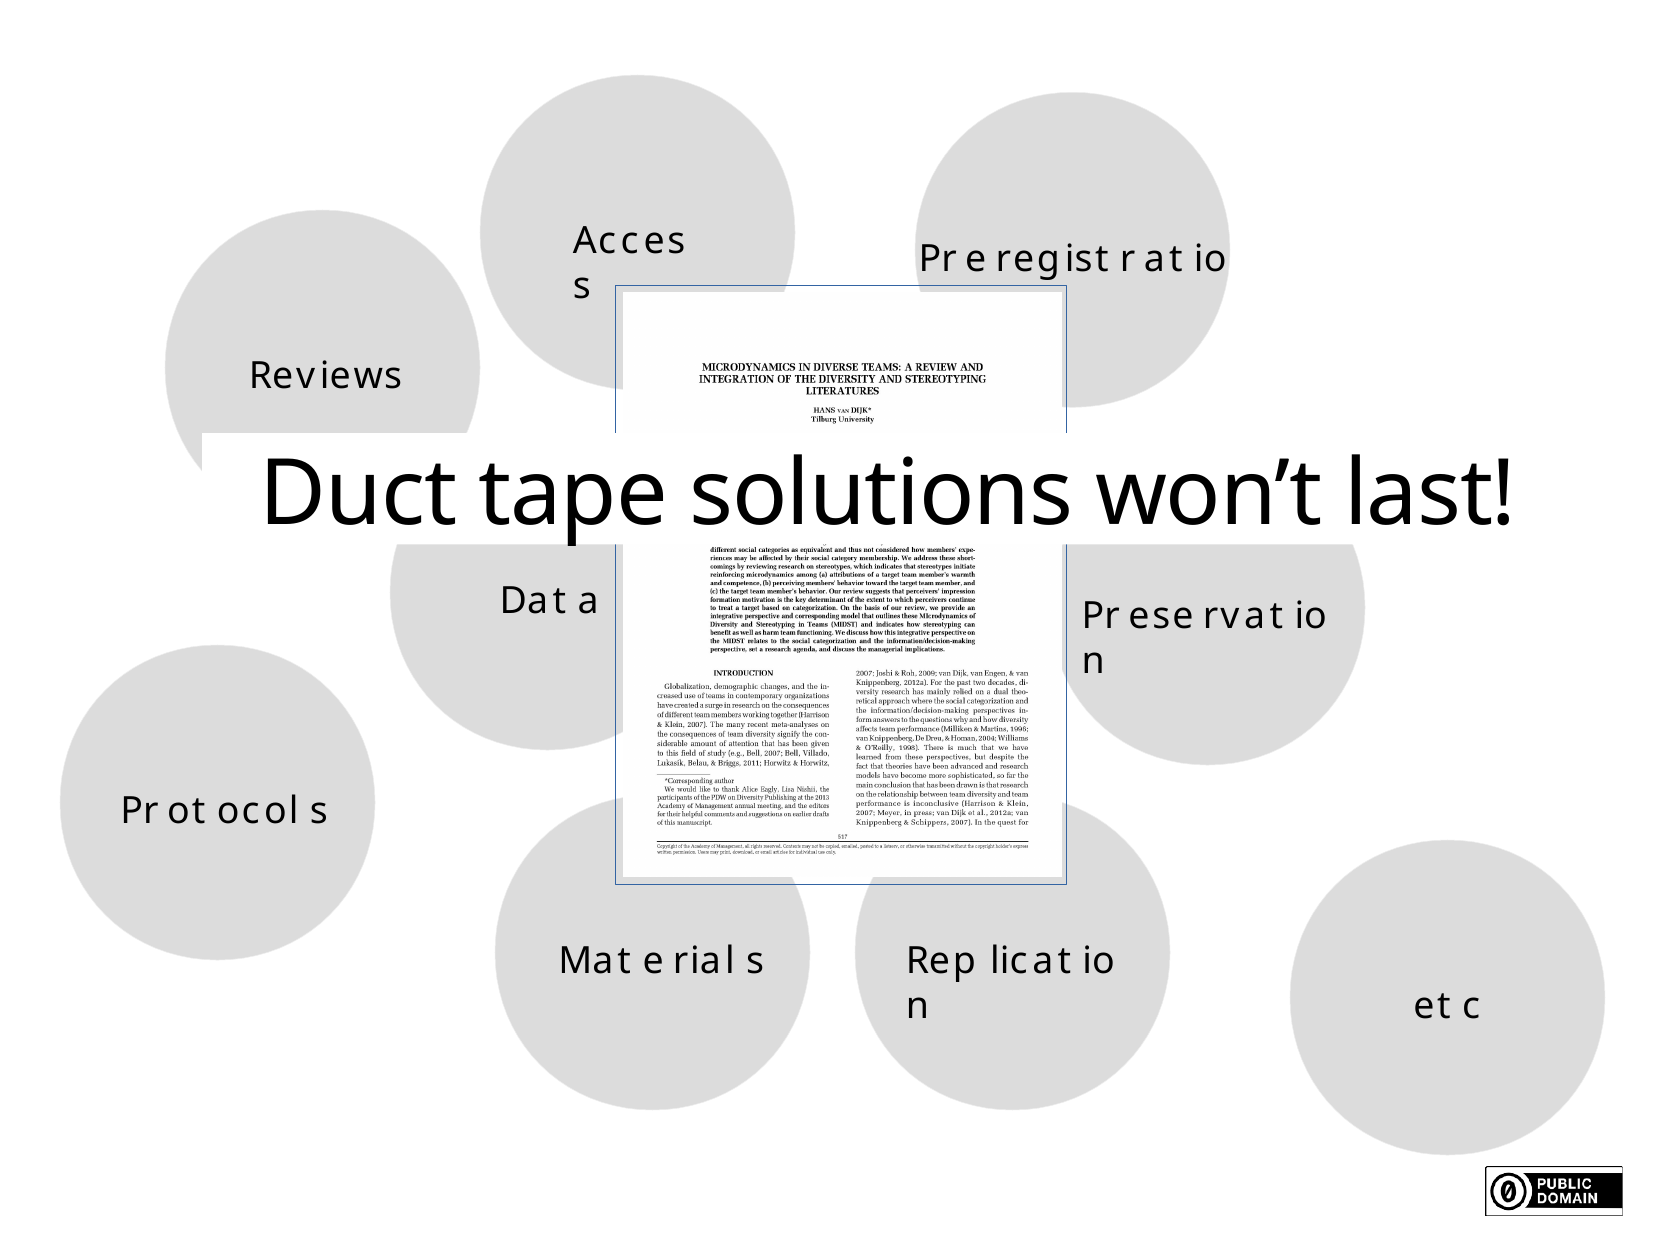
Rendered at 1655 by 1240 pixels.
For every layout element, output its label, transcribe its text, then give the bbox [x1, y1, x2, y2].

picture [623, 292, 1062, 433]
text_box [166, 211, 479, 469]
text_box [481, 76, 794, 388]
text_box Materials [556, 936, 767, 982]
text_box [61, 646, 374, 959]
text_box Data [497, 576, 611, 622]
text_box [616, 286, 785, 389]
text_box Replication [903, 936, 1137, 982]
text_box Preregistration [916, 233, 1245, 280]
text_box [917, 93, 1228, 233]
text_box [920, 286, 1066, 406]
picture [623, 545, 1062, 877]
text_box [616, 799, 794, 884]
text_box [1485, 1167, 1623, 1215]
text_box [496, 800, 809, 1109]
text_box [856, 805, 1169, 1109]
text_box [391, 545, 615, 749]
text_box [1291, 841, 1604, 1154]
text_box [919, 280, 1226, 407]
text_box Access [570, 216, 705, 262]
text_box [1062, 545, 1066, 675]
text_box [1067, 545, 1364, 764]
text_box etc [1411, 981, 1500, 1027]
text_box Preservation [1079, 591, 1352, 637]
text_box Protocols [118, 786, 336, 832]
text_box Duct tape solutions won’t last! [202, 433, 1559, 545]
text_box [871, 804, 1066, 884]
text_box [616, 545, 623, 734]
text_box Reviews [246, 351, 417, 397]
